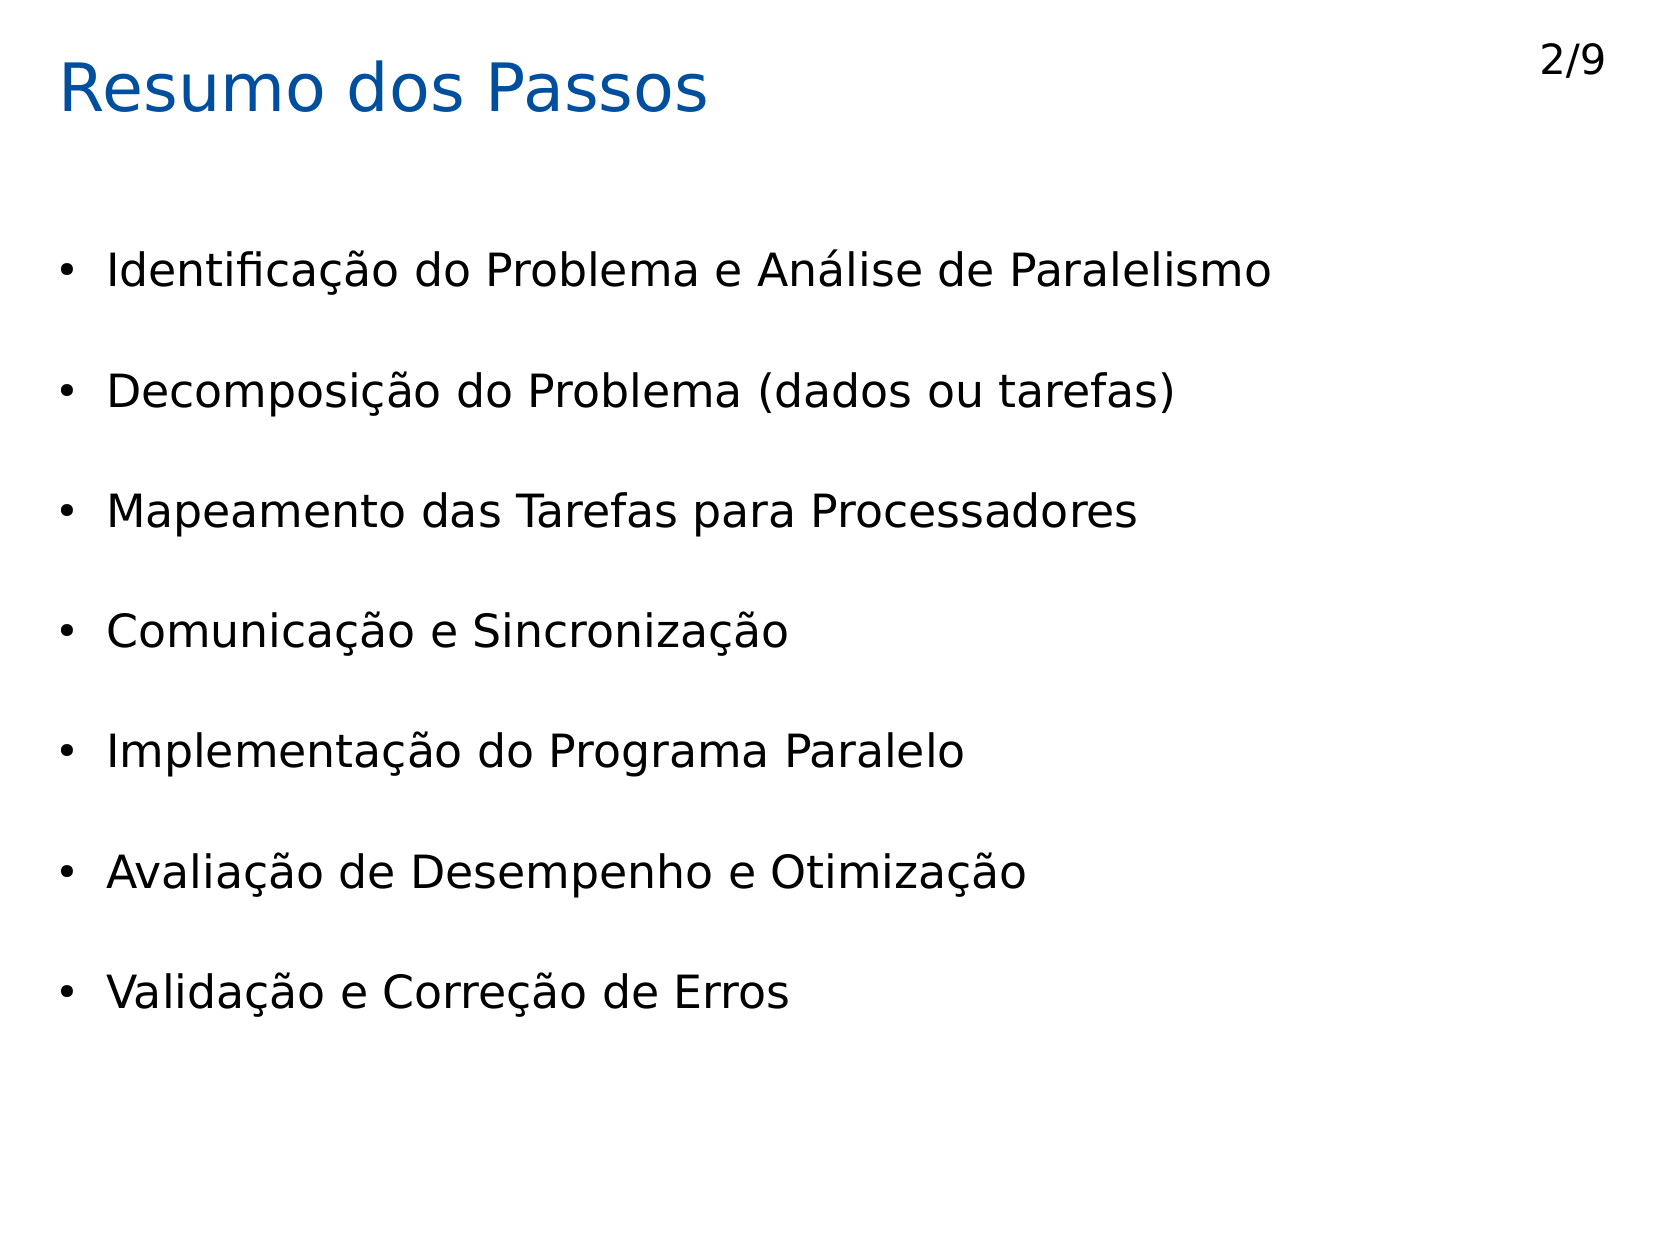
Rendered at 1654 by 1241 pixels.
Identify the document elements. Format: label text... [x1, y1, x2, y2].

list Identificação do Problema e Análise de Paralelismo Decomposição do Problema (dados ou tarefas) Mapeamento das Tarefas para Processadores Comunicação e Sincronização Implementação do Programa Paralelo Avaliação de Desempenho e Otimização Validação e Correção de Erros [59, 236, 1595, 1211]
title Resumo dos Passos [59, 29, 1506, 148]
